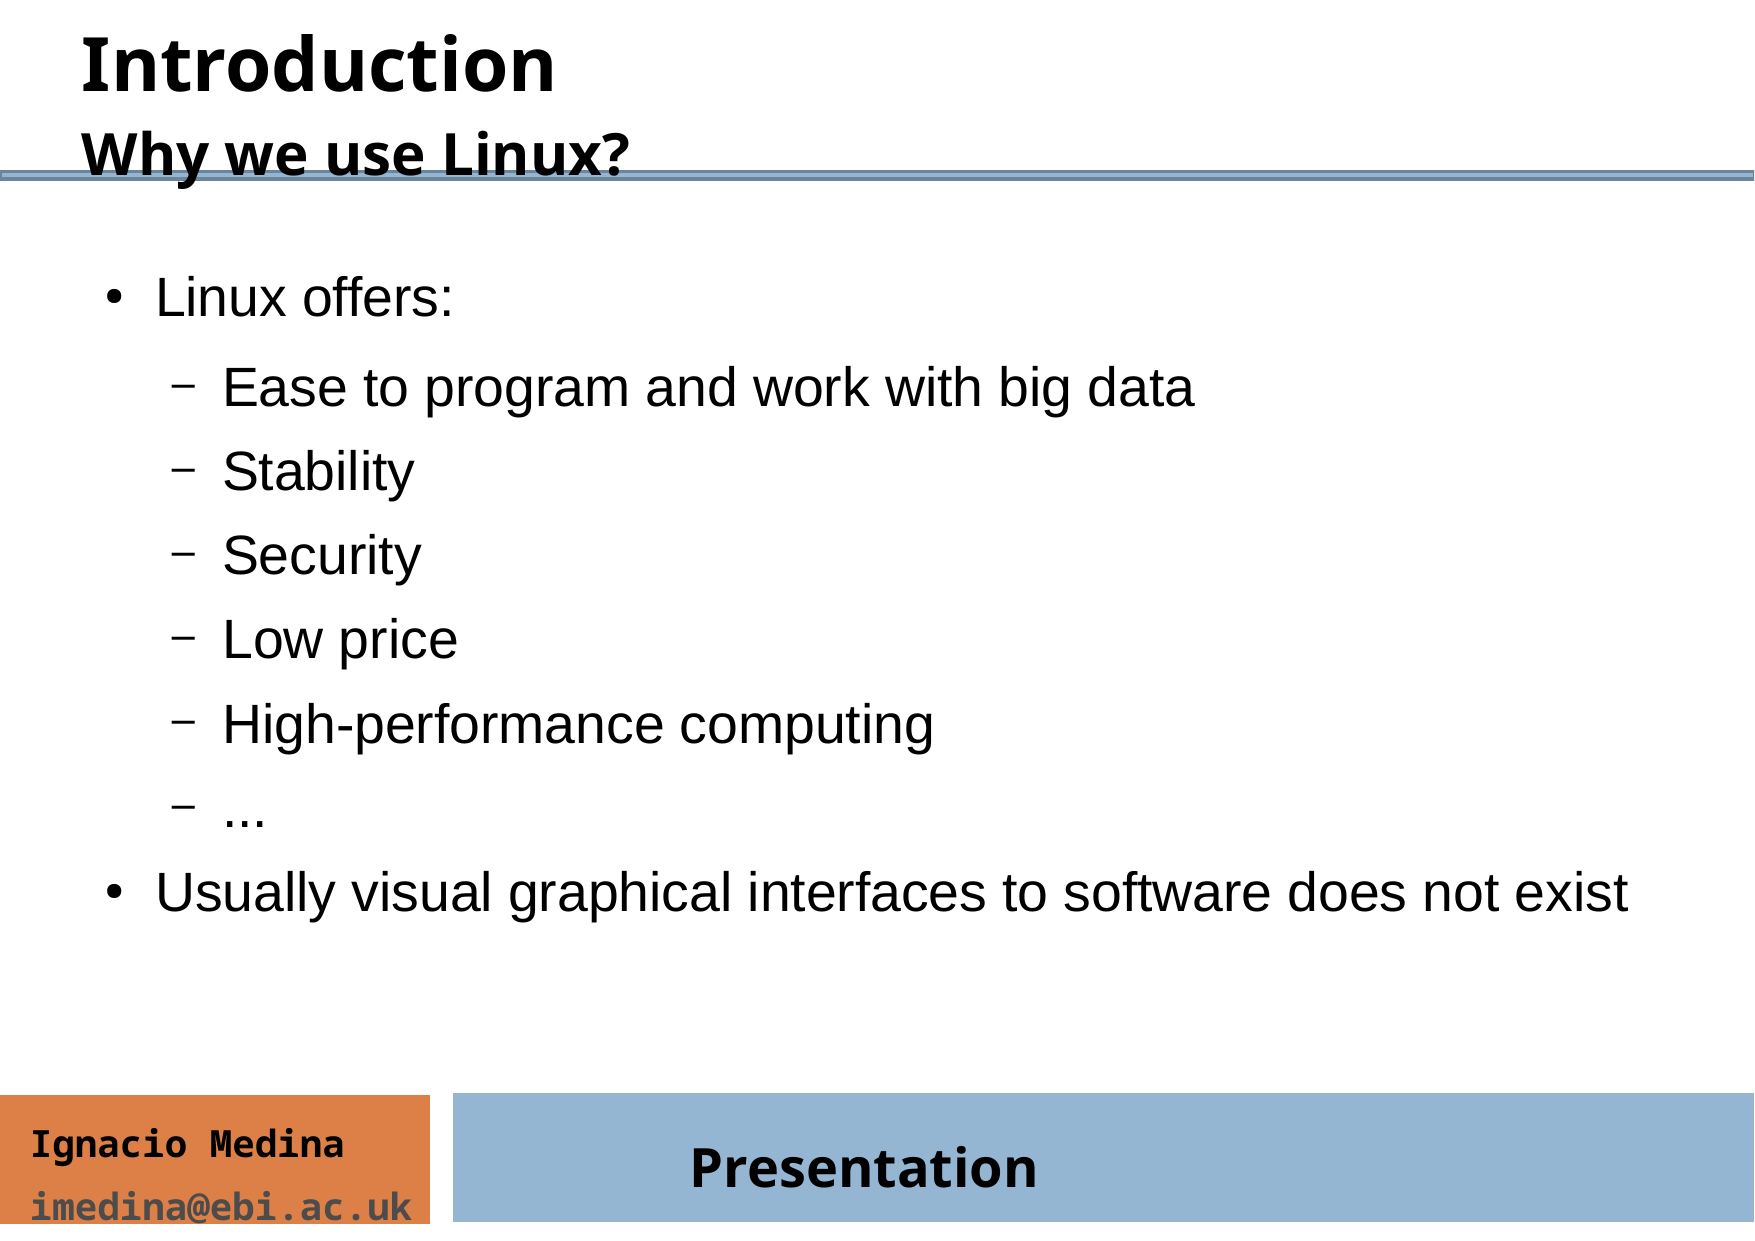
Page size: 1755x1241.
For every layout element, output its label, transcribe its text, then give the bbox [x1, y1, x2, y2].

text_box Ignacio Medina imedina@ebi.ac.uk [15, 1110, 436, 1224]
text_box [0, 171, 189, 179]
text_box Presentation [675, 1122, 1726, 1201]
text_box Introduction Why we use Linux? [67, 3, 1688, 174]
text_box [196, 171, 1754, 179]
list Linux offers: Ease to program and work with big data Stability Security Low price High-performance computing ... Usually visual graphical interfaces to software does not exist [87, 266, 1632, 986]
